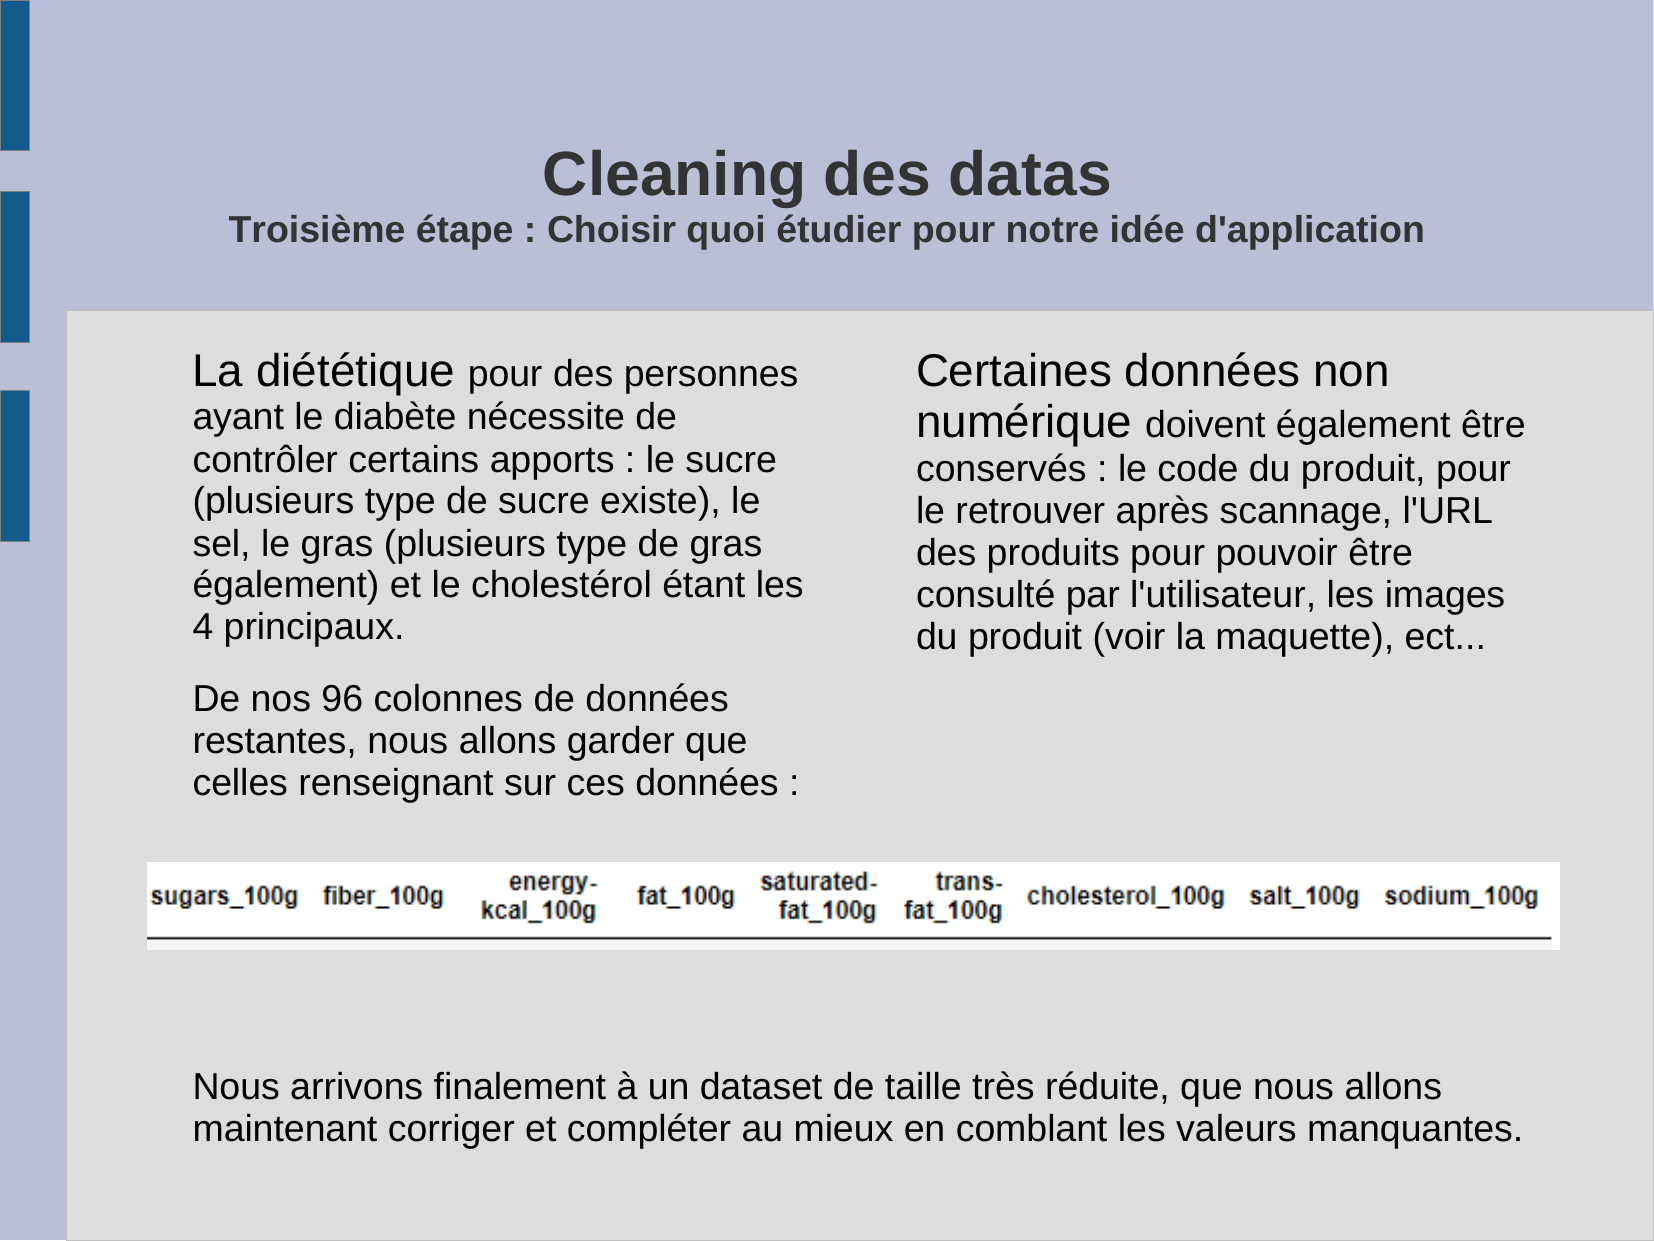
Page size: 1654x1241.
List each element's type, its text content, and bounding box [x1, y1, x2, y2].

list Certaines données non numérique doivent également être conservés : le code du produit, pour le retrouver après scannage, l'URL des produits pour pouvoir être consulté par l'utilisateur, les images du produit (voir la maquette), ect... [845, 344, 1535, 718]
picture [147, 862, 1560, 950]
title Cleaning des datas Troisième étape : Choisir quoi étudier pour notre idée d'application [121, 91, 1534, 299]
list La diététique pour des personnes ayant le diabète nécessite de contrôler certains apports : le sucre (plusieurs type de sucre existe), le sel, le gras (plusieurs type de gras également) et le cholestérol étant les 4 principaux. De nos 96 colonnes de données restantes, nous allons garder que celles renseignant sur ces données : [121, 344, 811, 752]
list Nous arrivons finalement à un dataset de taille très réduite, que nous allons maintenant corriger et compléter au mieux en comblant les valeurs manquantes. [121, 752, 1534, 1150]
